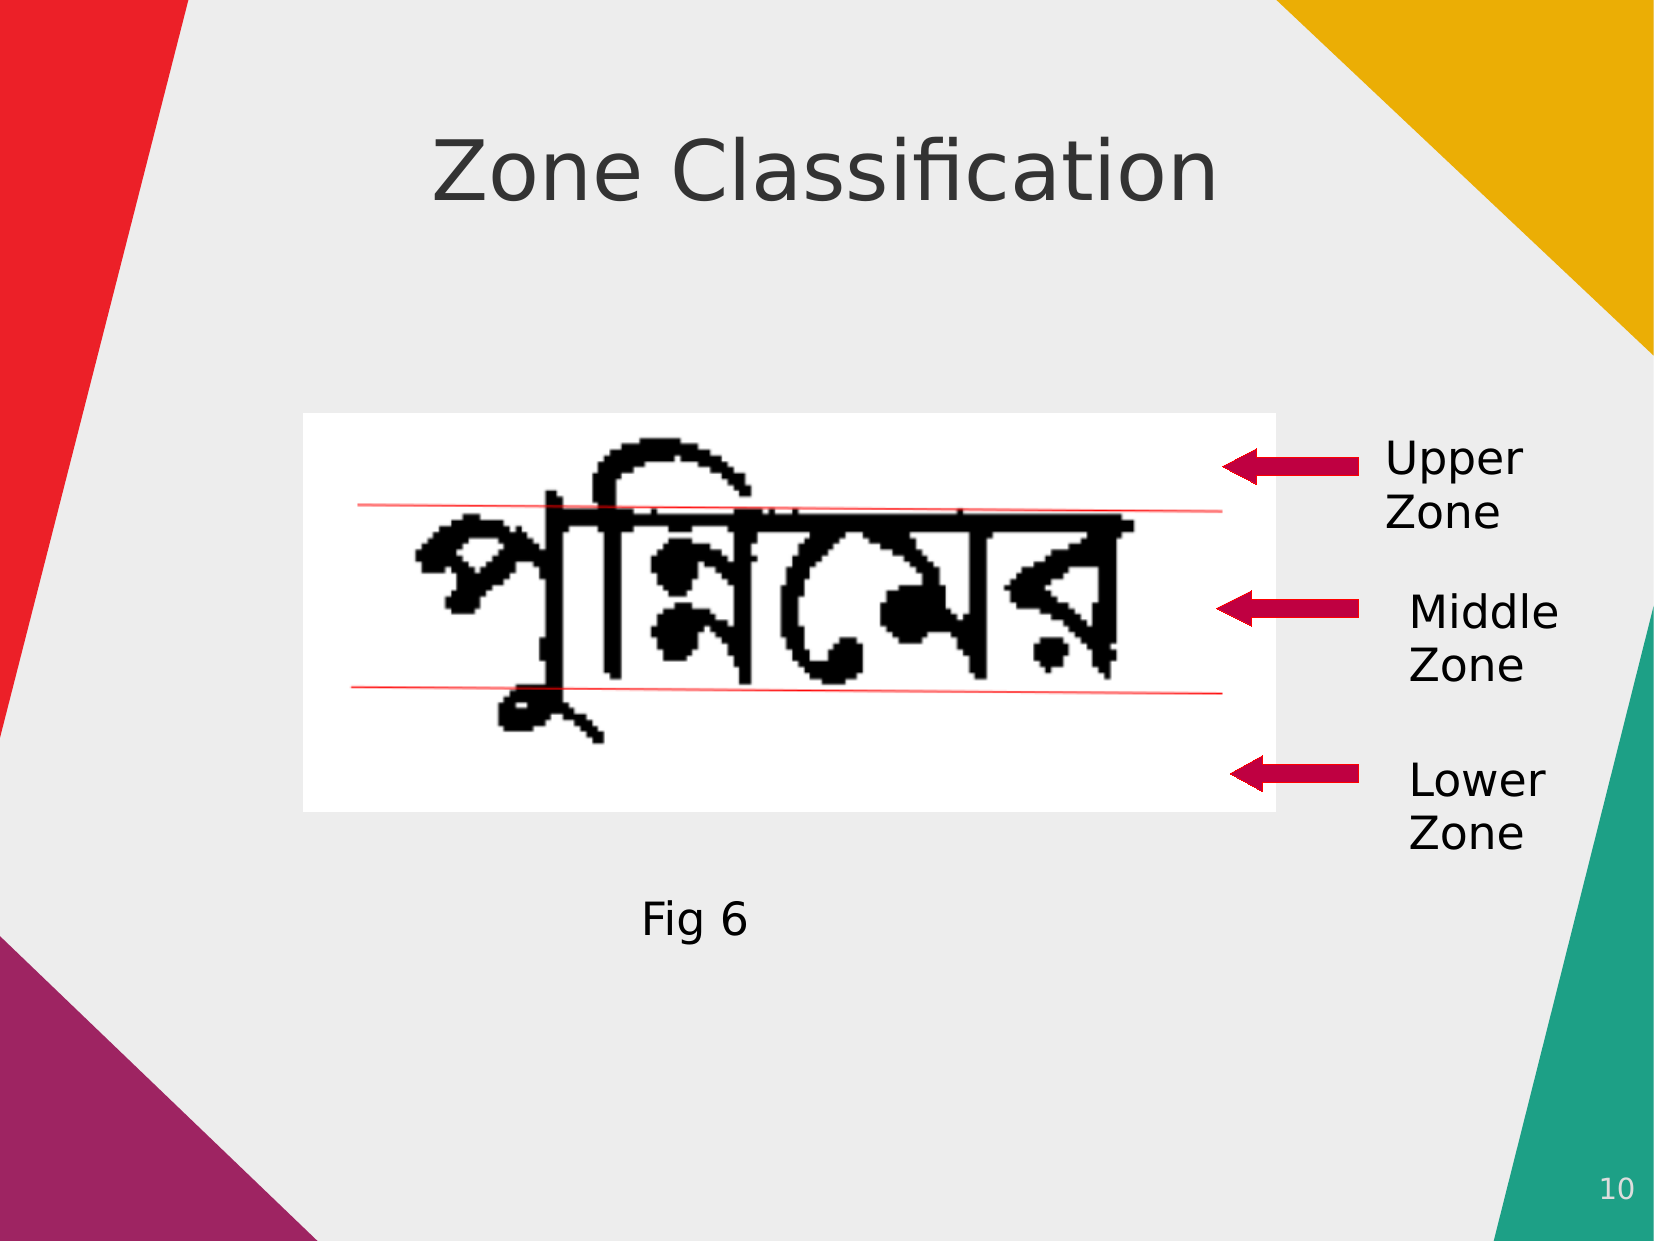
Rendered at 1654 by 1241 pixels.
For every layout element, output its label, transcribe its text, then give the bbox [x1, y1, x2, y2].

text_box [1216, 590, 1359, 627]
picture [303, 413, 1276, 812]
title Zone Classification [114, 73, 1539, 271]
text_box Upper Zone [1370, 425, 1642, 547]
text_box [1230, 755, 1359, 792]
text_box [1222, 448, 1359, 485]
text_box Lower Zone [1393, 746, 1571, 922]
text_box Middle Zone [1393, 578, 1583, 701]
text_box Fig 6 [625, 885, 863, 954]
